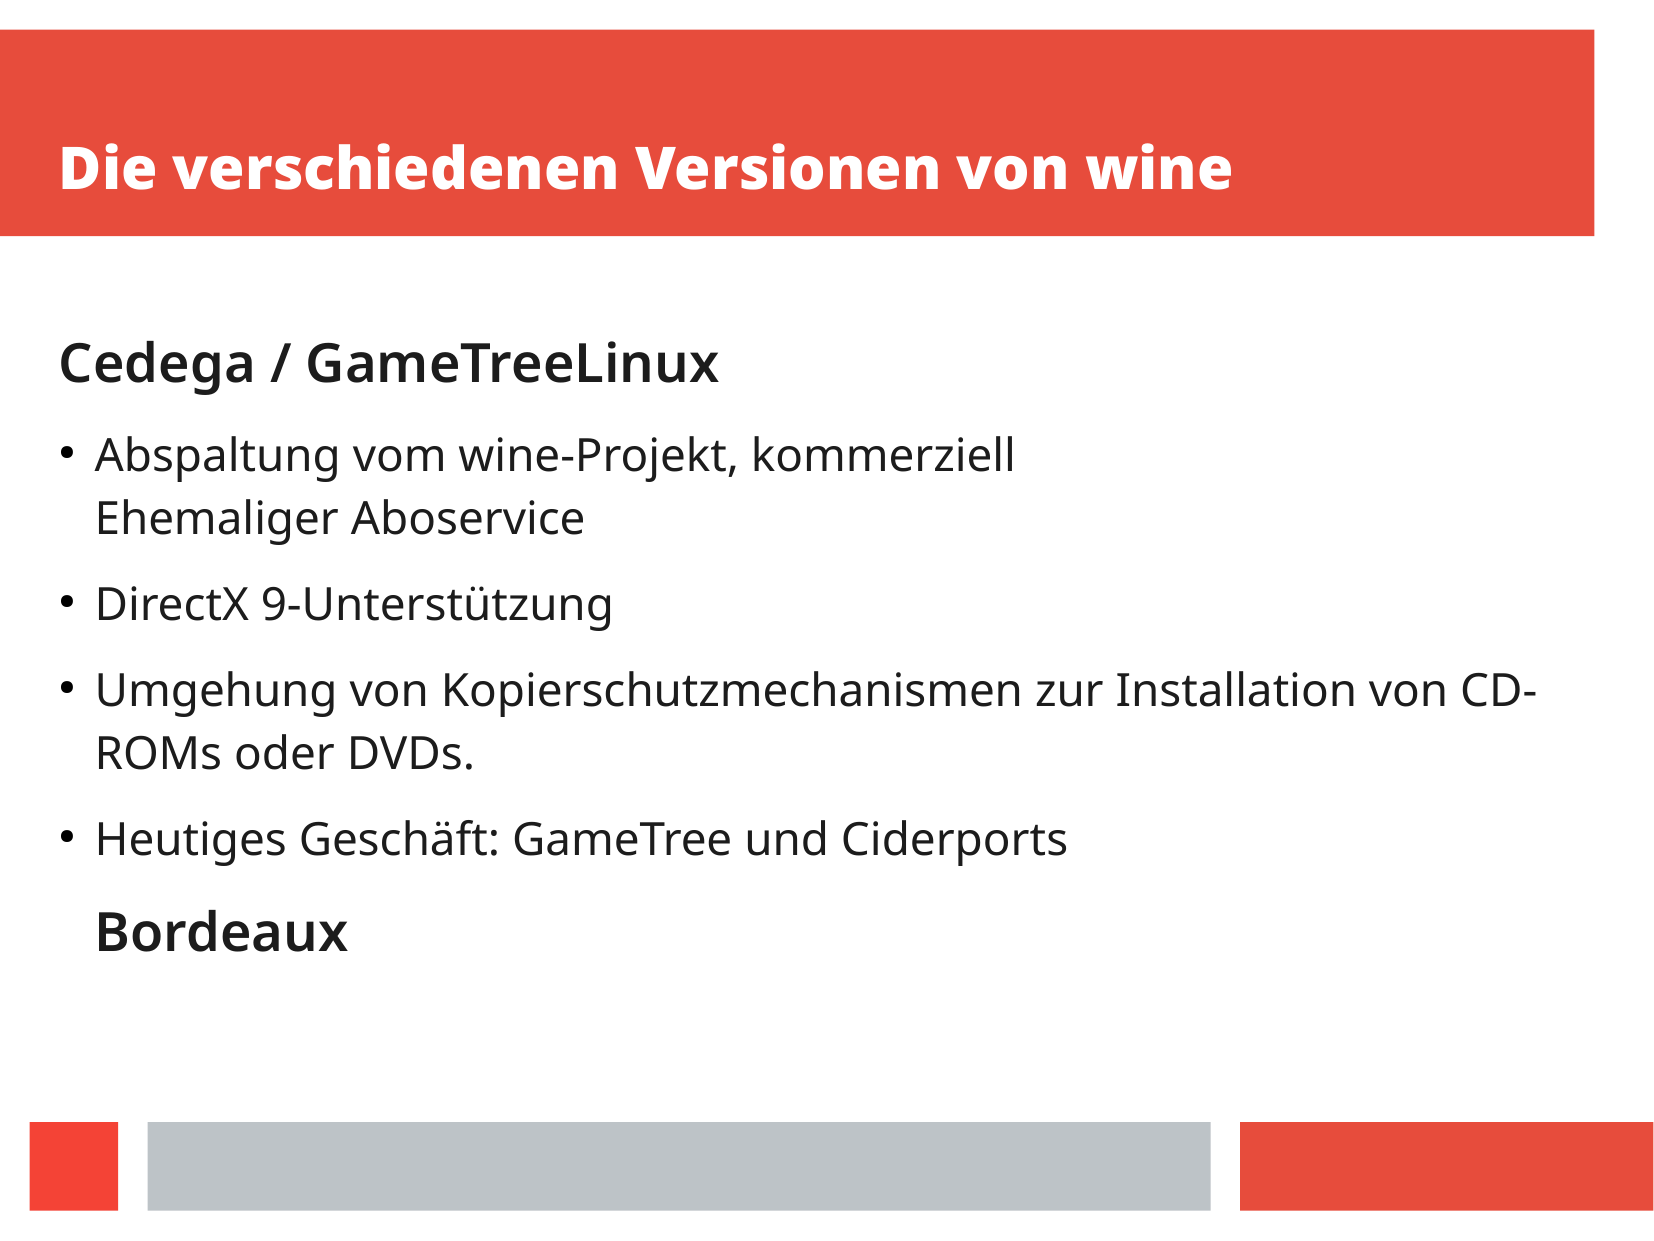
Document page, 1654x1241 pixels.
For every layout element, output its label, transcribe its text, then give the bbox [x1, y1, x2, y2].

title Die verschiedenen Versionen von wine [59, 59, 1595, 207]
list Cedega / GameTreeLinux Abspaltung vom wine-Projekt, kommerziell Ehemaliger Aboservice DirectX 9-Unterstützung Umgehung von Kopierschutzmechanismen zur Installation von CD-ROMs oder DVDs. Heutiges Geschäft: GameTree und Ciderports Bordeaux [59, 324, 1565, 1093]
